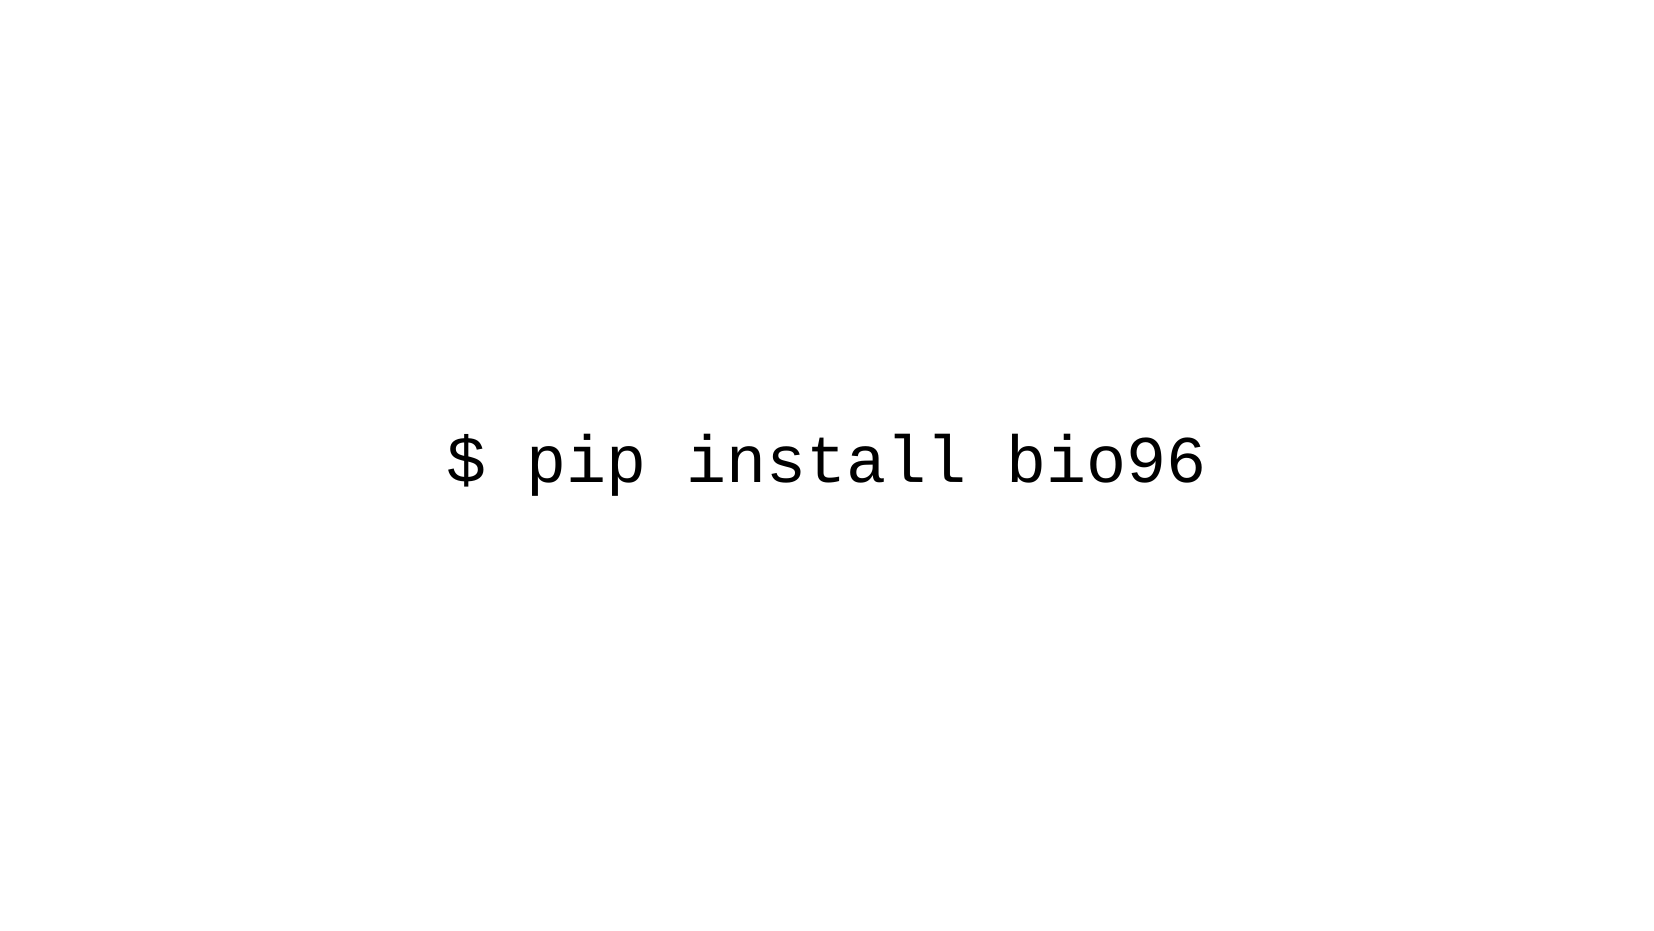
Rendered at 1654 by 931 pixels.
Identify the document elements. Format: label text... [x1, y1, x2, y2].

text_box $ pip install bio96 [82, 105, 1571, 826]
